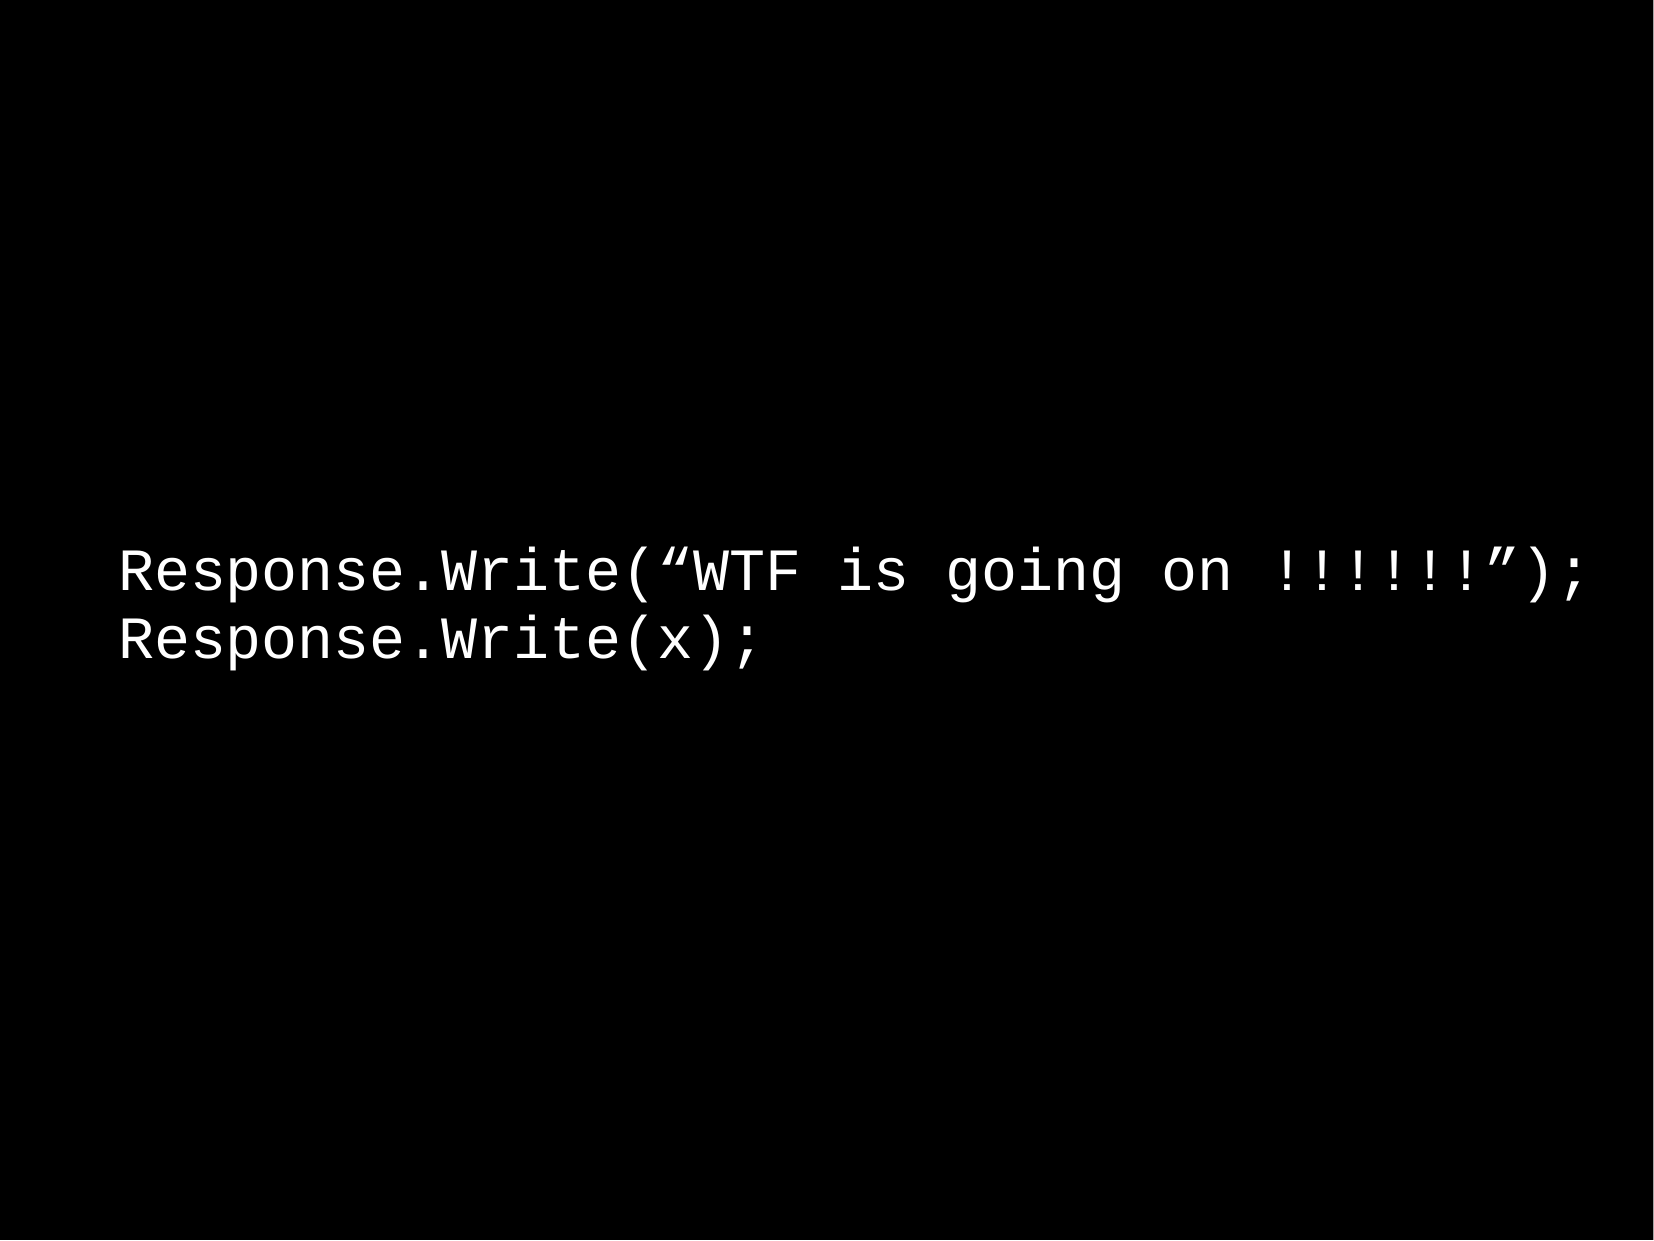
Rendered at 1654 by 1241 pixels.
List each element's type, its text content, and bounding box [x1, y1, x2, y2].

list Response.Write(“WTF is going on !!!!!!”); Response.Write(x); [118, 472, 1607, 792]
